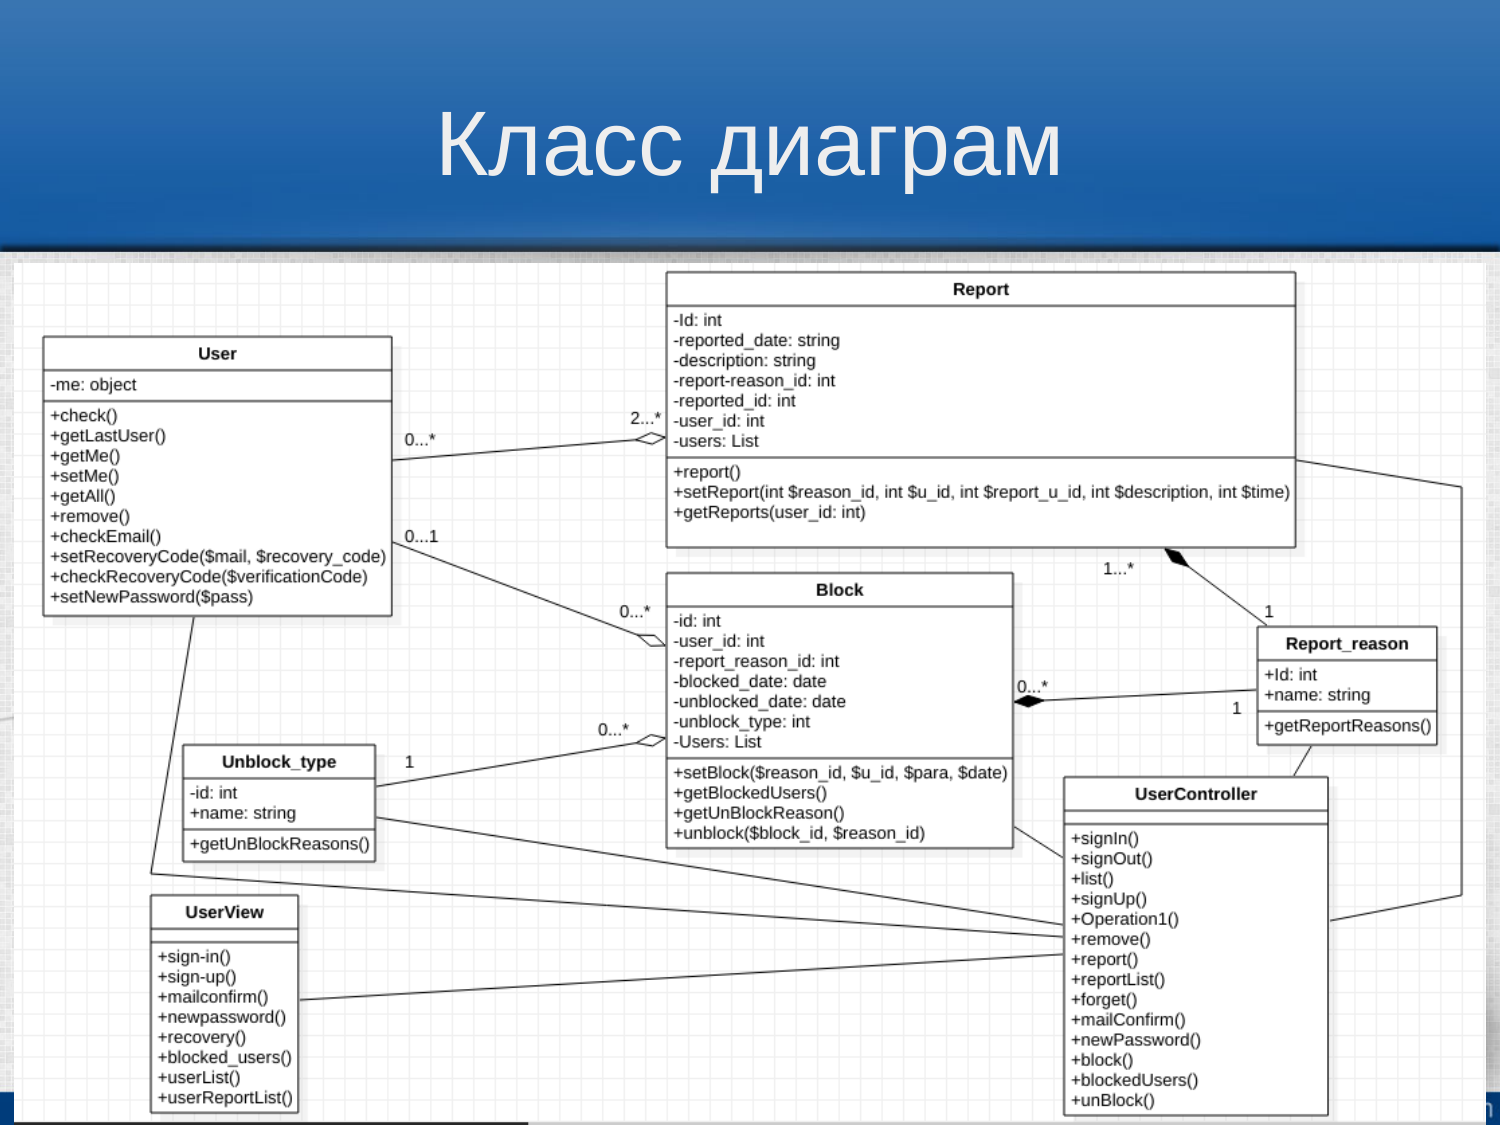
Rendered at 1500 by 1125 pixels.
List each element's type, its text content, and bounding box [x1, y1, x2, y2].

title Класс диаграм [75, 45, 1426, 233]
picture [0, 0, 1500, 1125]
